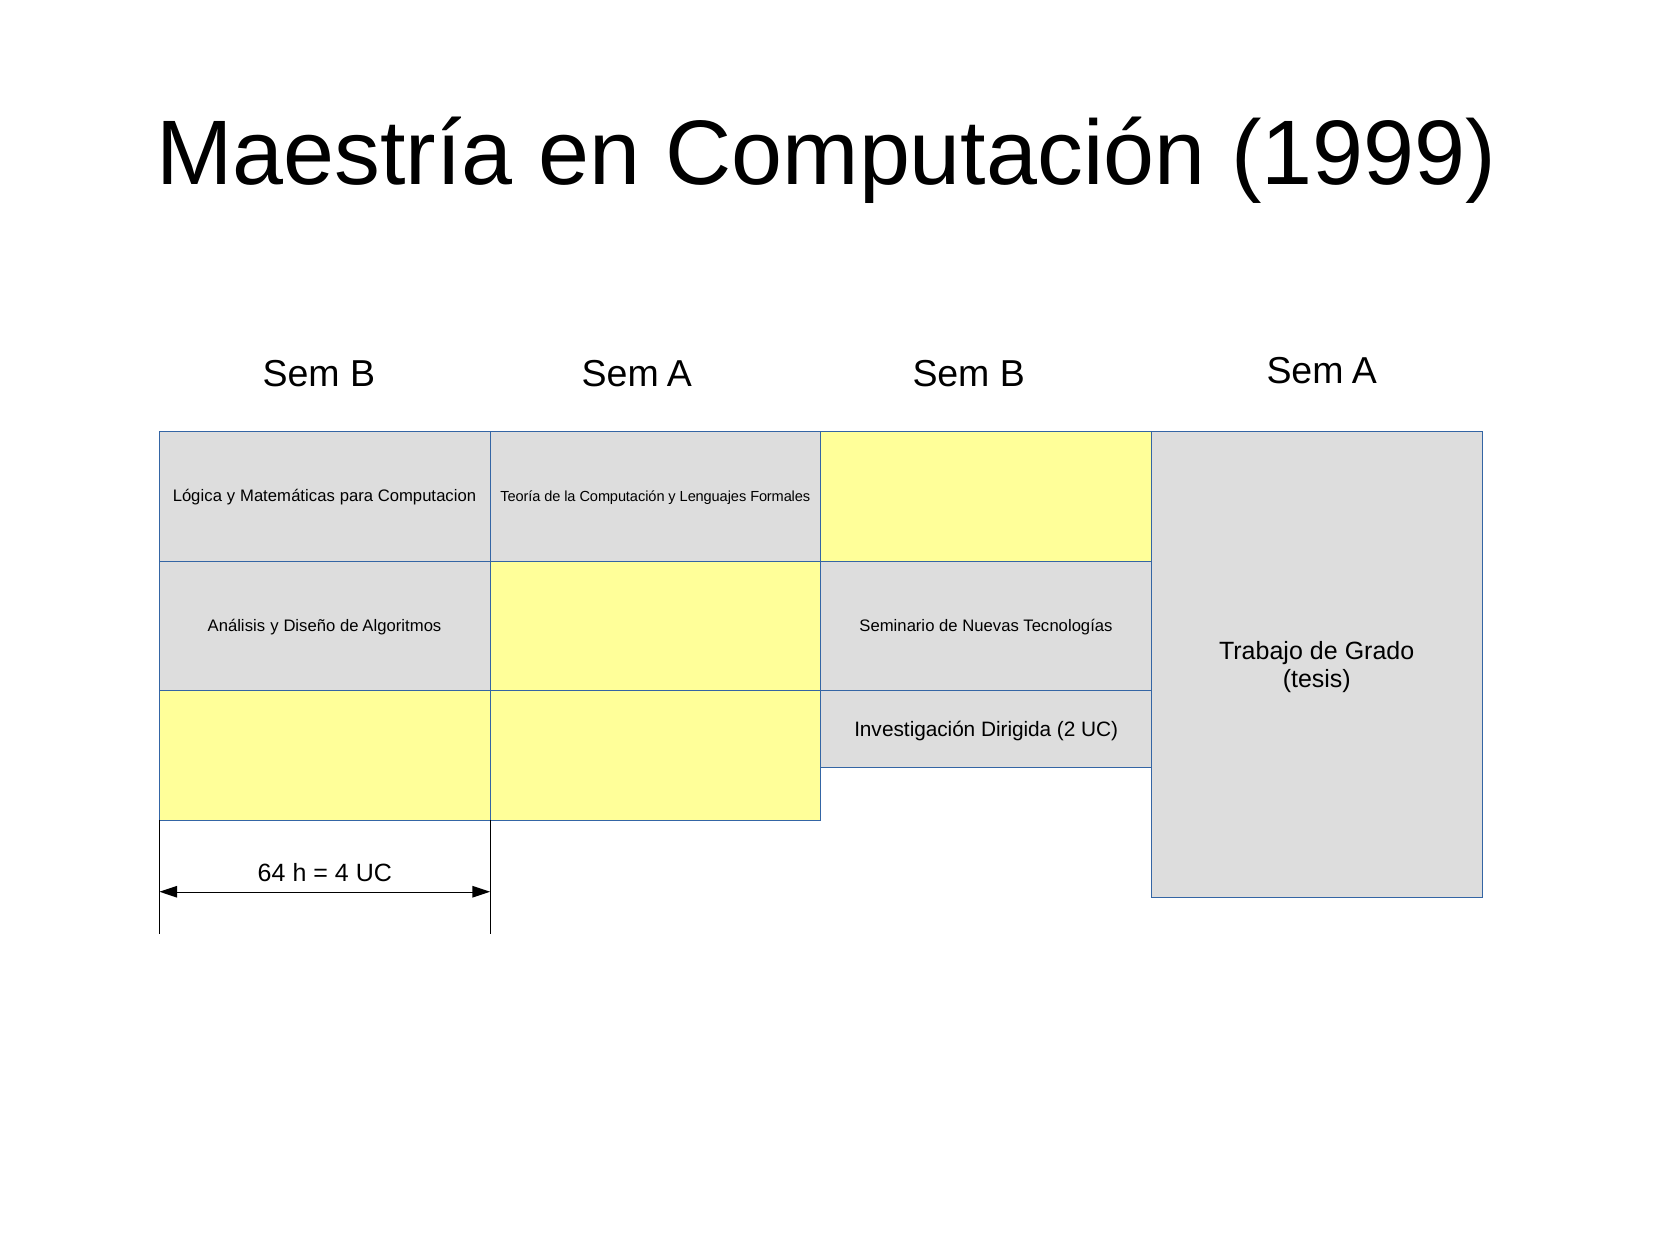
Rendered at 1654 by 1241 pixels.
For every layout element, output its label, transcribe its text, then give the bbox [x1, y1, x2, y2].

text_box Teoría de la Computación y Lenguajes Formales [490, 431, 820, 561]
text_box Trabajo de Grado (tesis) [1151, 431, 1483, 898]
text_box Análisis y Diseño de Algoritmos [159, 561, 490, 690]
text_box Sem A [1251, 342, 1406, 400]
text_box Investigación Dirigida (2 UC) [820, 690, 1151, 768]
title Maestría en Computación (1999) [82, 49, 1571, 257]
text_box [159, 431, 1151, 821]
text_box Lógica y Matemáticas para Computacion [159, 431, 490, 561]
text_box Sem A [566, 344, 721, 402]
text_box Seminario de Nuevas Tecnologías [820, 561, 1151, 690]
text_box Sem B [248, 344, 402, 402]
text_box Sem B [897, 344, 1052, 402]
